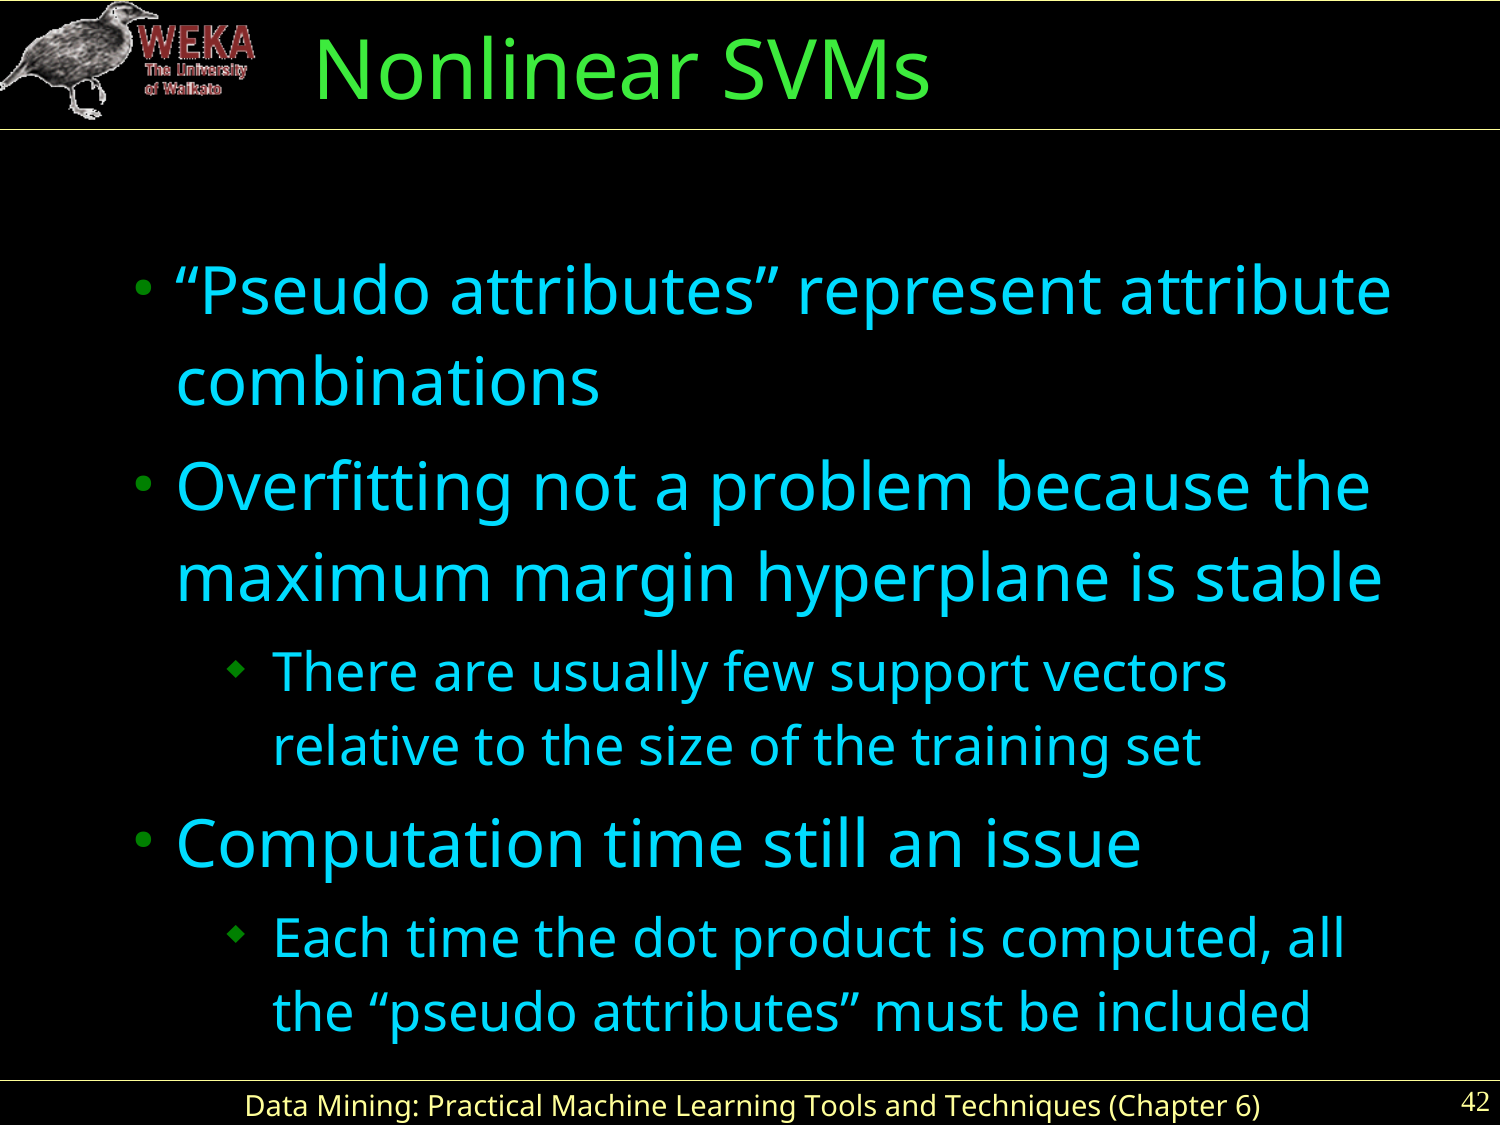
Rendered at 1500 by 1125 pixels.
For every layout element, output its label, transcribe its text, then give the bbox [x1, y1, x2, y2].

list “Pseudo attributes” represent attribute combinations Overfitting not a problem because the maximum margin hyperplane is stable There are usually few support vectors relative to the size of the training set Computation time still an issue Each time the dot product is computed, all the “pseudo attributes” must be included [118, 236, 1447, 975]
picture [0, 1, 266, 129]
title Nonlinear SVMs [297, 0, 1500, 148]
